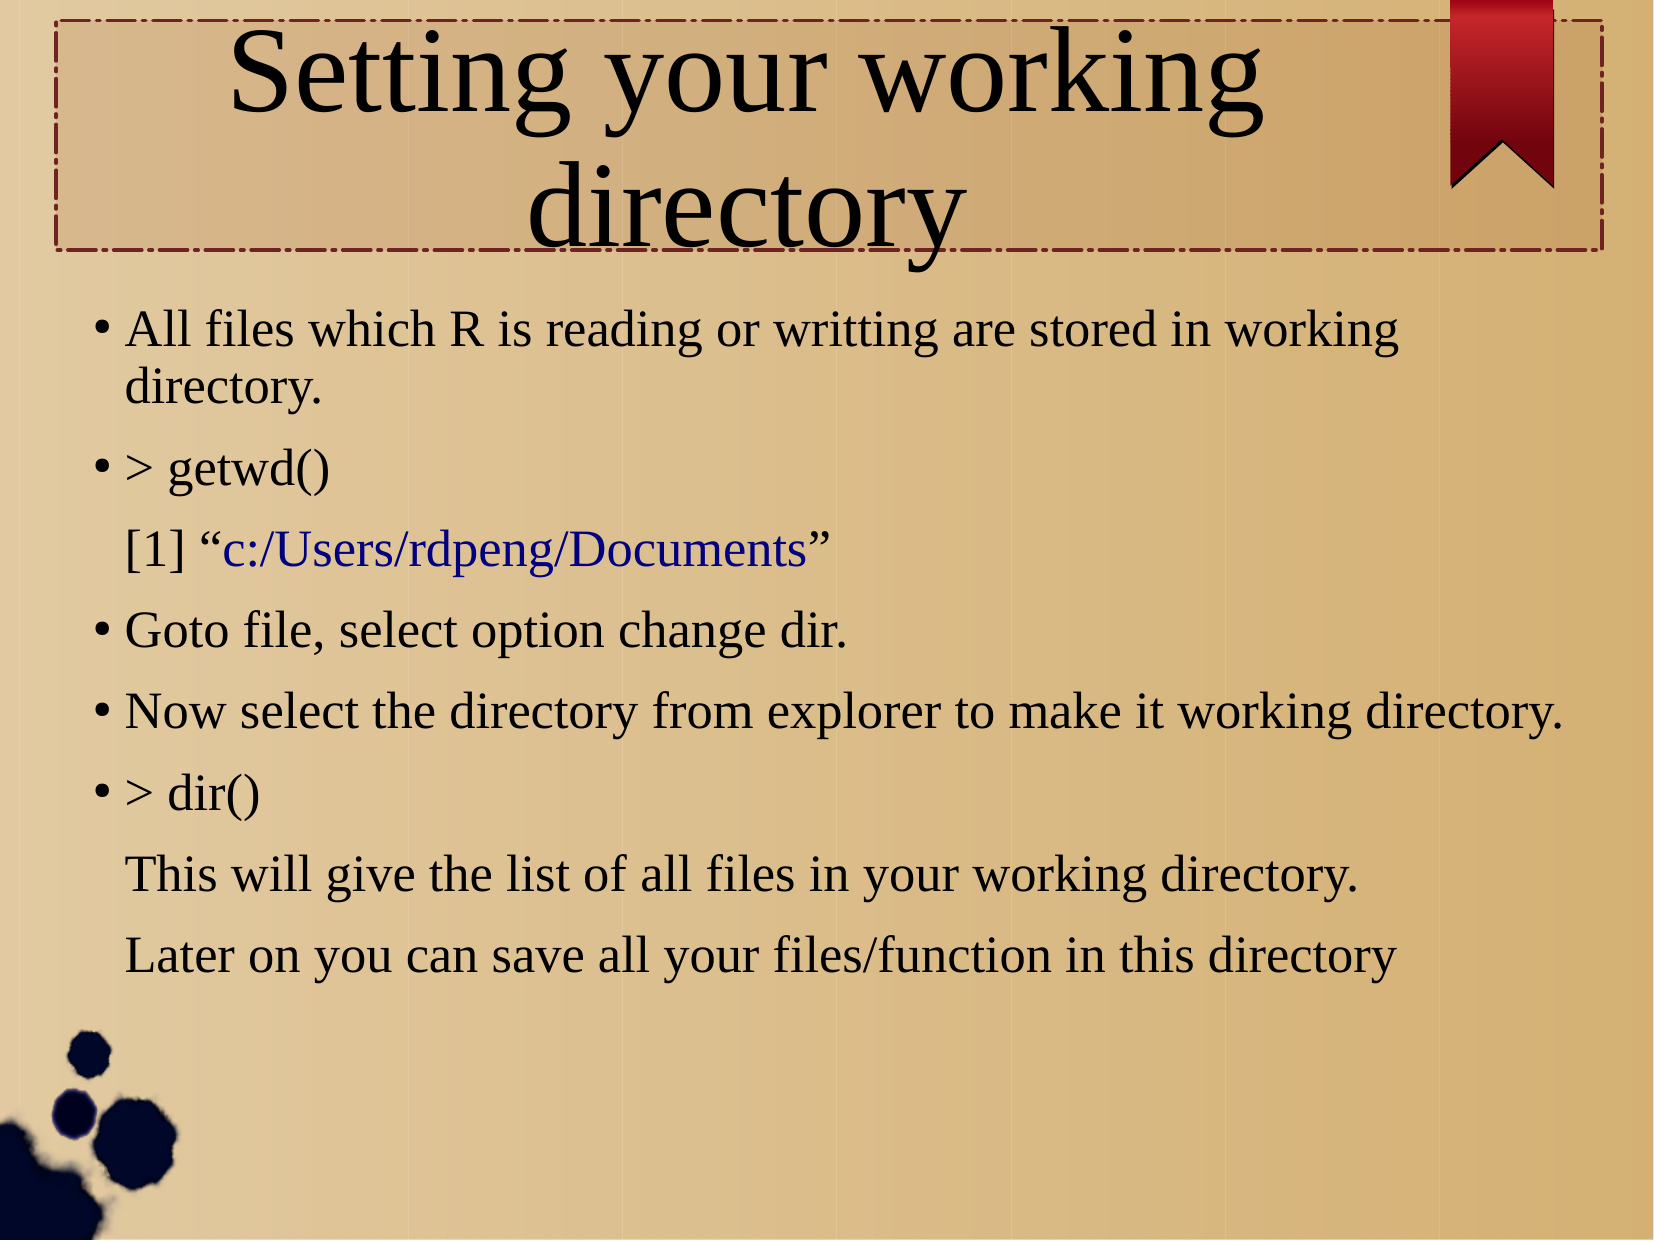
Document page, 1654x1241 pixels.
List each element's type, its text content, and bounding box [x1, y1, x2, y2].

title Setting your working directory [82, 2, 1412, 274]
list All files which R is reading or writting are stored in working directory. > getwd() [1] “c:/Users/rdpeng/Documents” Goto file, select option change dir. Now select the directory from explorer to make it working directory. > dir() This will give the list of all files in your working directory. Later on you can save all your files/function in this directory [82, 299, 1571, 1019]
